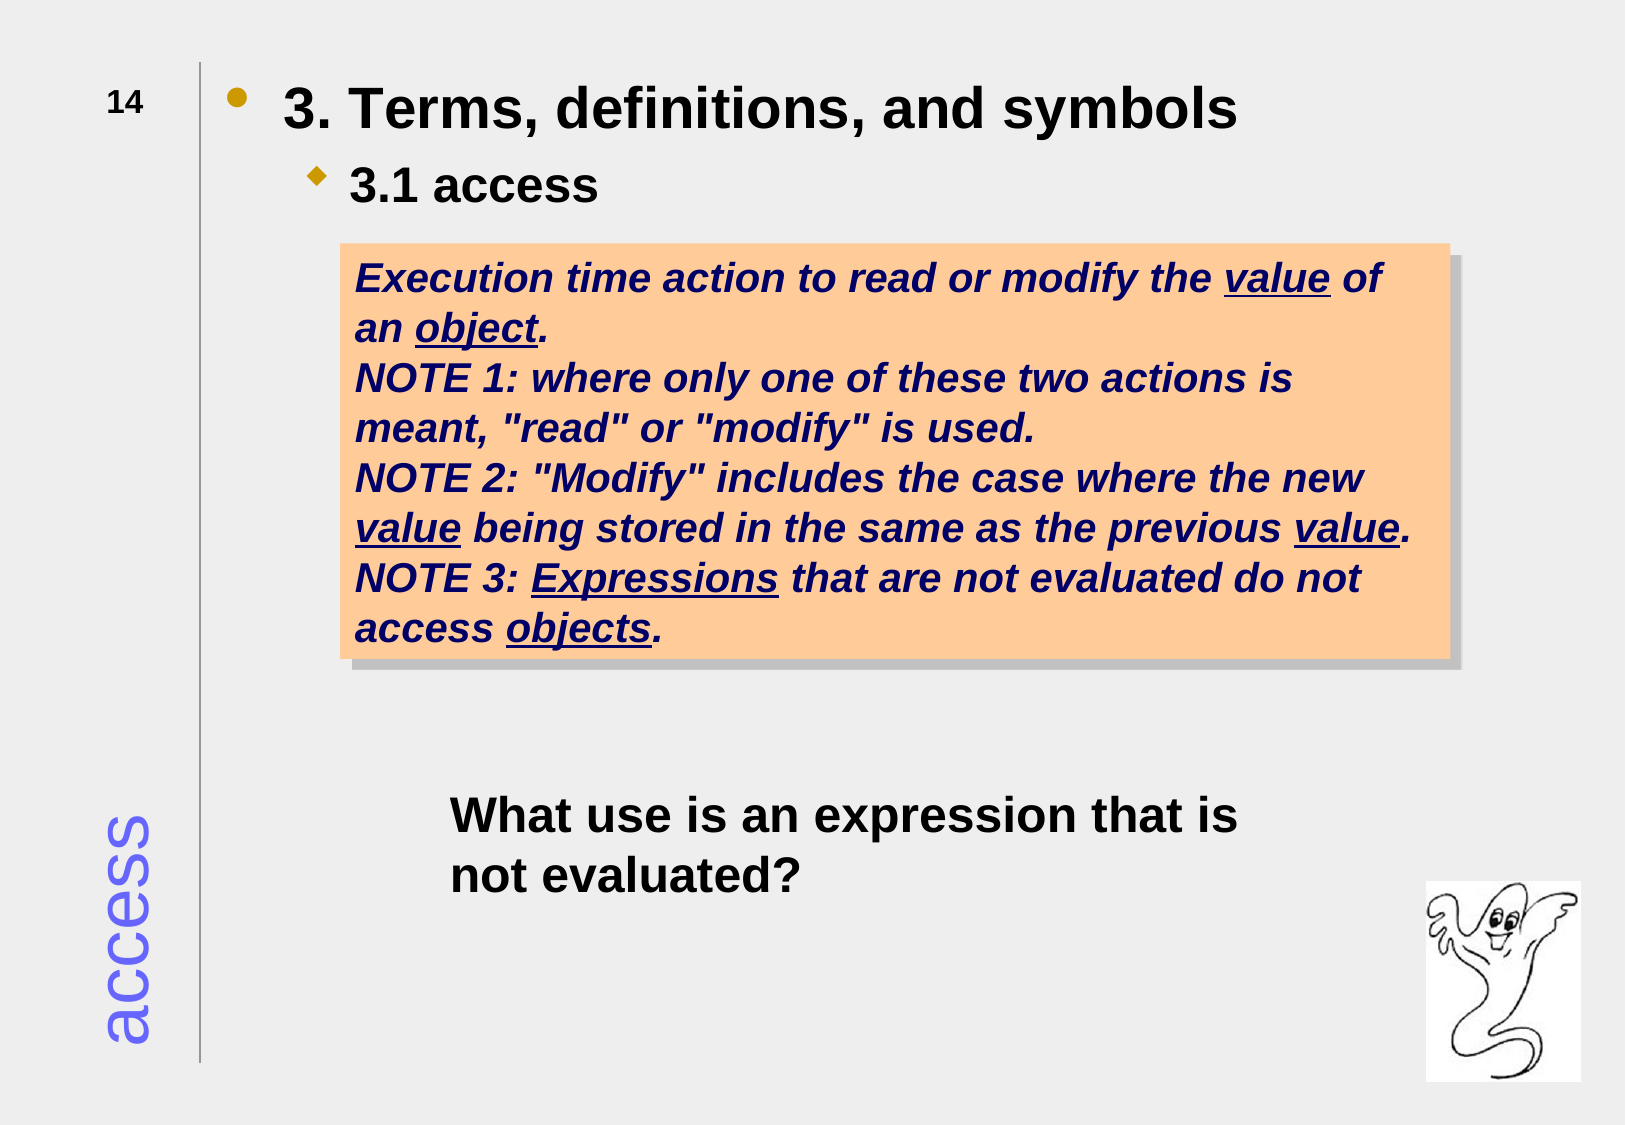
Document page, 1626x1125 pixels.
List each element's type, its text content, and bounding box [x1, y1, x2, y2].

text_box Execution time action to read or modify the value of an object. NOTE 1: where only one of these two actions is meant, "read" or "modify" is used. NOTE 2: "Modify" includes the case where the new value being stored in the same as the previous value. NOTE 3: Expressions that are not evaluated do not access objects. [340, 243, 1451, 659]
text_box What use is an expression that is not evaluated? [434, 774, 1297, 911]
title access [50, 187, 188, 1063]
list 3. Terms, definitions, and symbols 3.1 access [212, 62, 1550, 1063]
picture [1426, 881, 1581, 1083]
